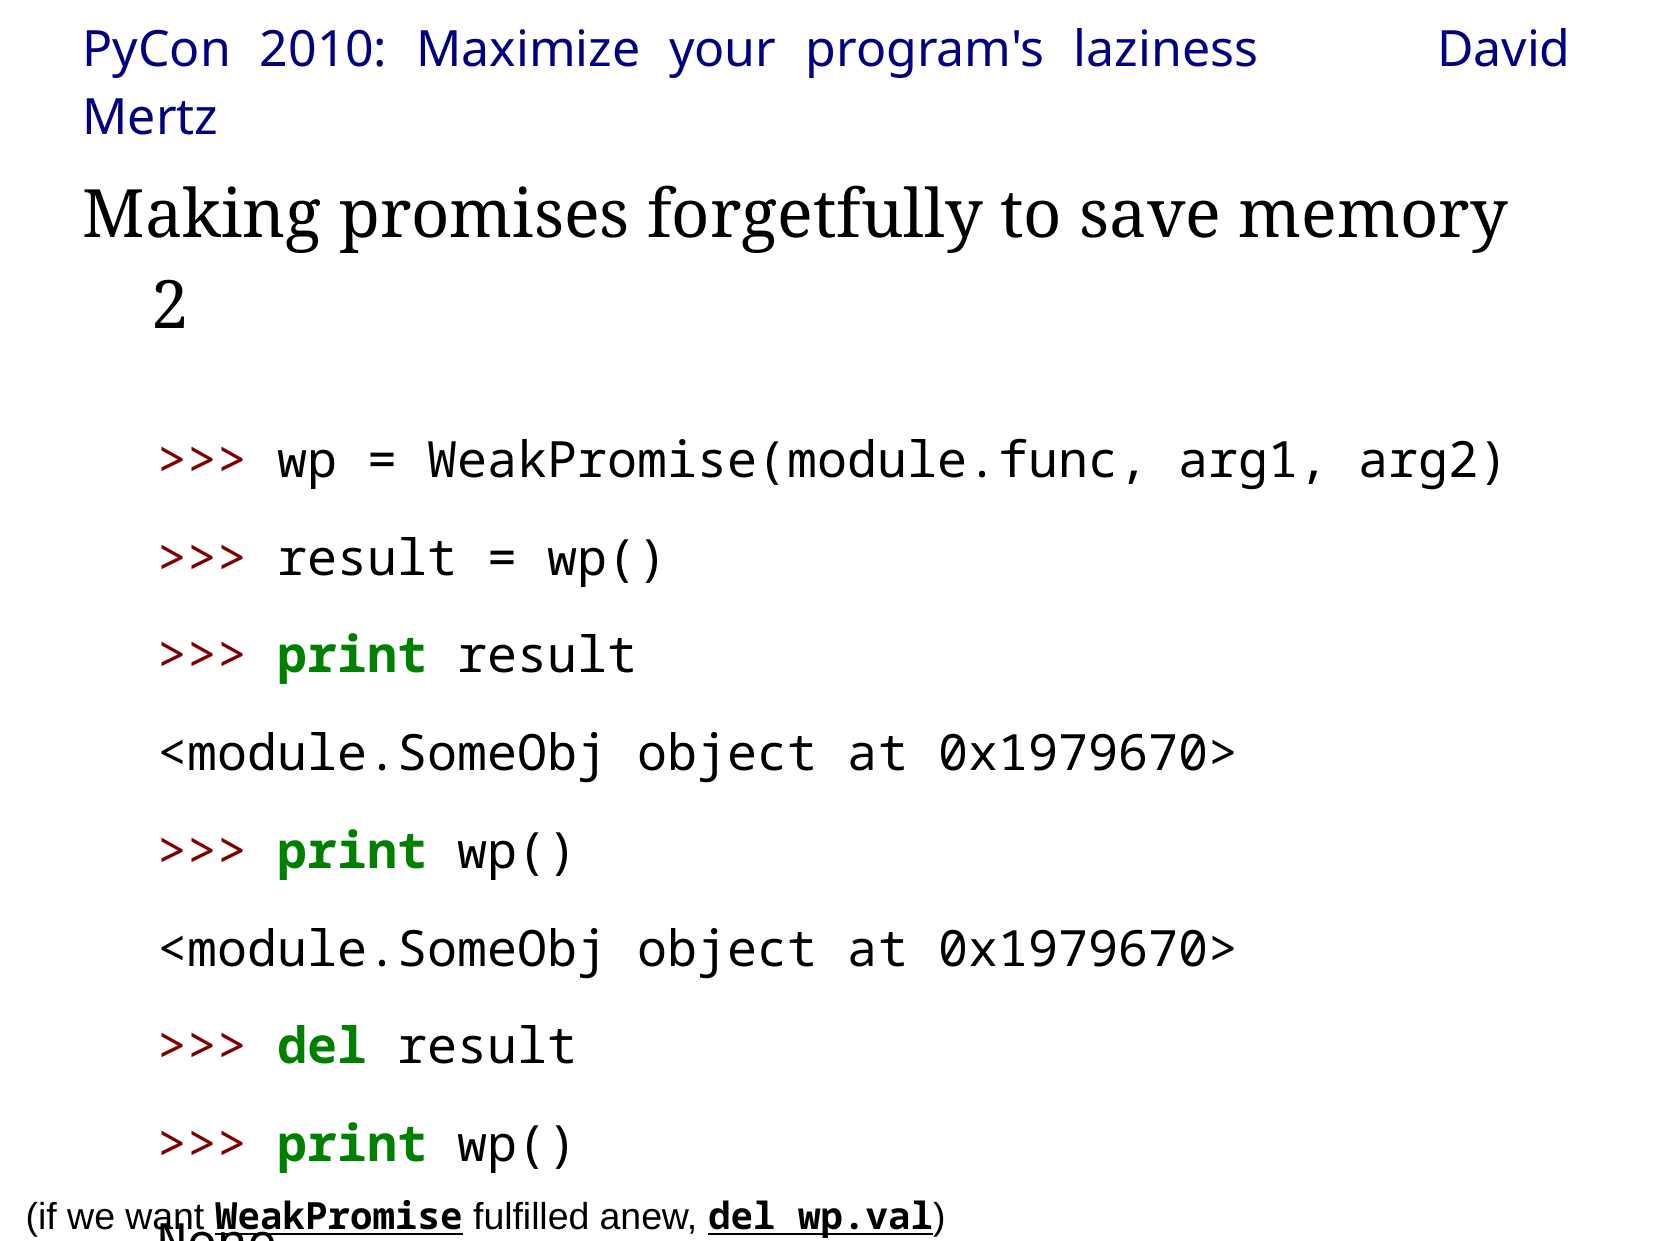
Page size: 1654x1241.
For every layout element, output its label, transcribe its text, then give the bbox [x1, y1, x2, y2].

list Making promises forgetfully to save memory 2 >>> wp = WeakPromise(module.func, arg1, arg2) >>> result = wp() >>> print result <module.SomeObj object at 0x1979670> >>> print wp() <module.SomeObj object at 0x1979670> >>> del result >>> print wp() None [82, 166, 1571, 1048]
list [82, 1048, 1571, 1168]
list [286, 1048, 298, 1057]
list [495, 1137, 510, 1158]
text_box (if we want WeakPromise fulfilled anew, del wp.val) [10, 1182, 919, 1238]
list [287, 1139, 297, 1155]
title PyCon 2010: Maximize your program's laziness David Mertz [82, 49, 1571, 113]
list [495, 1048, 509, 1060]
